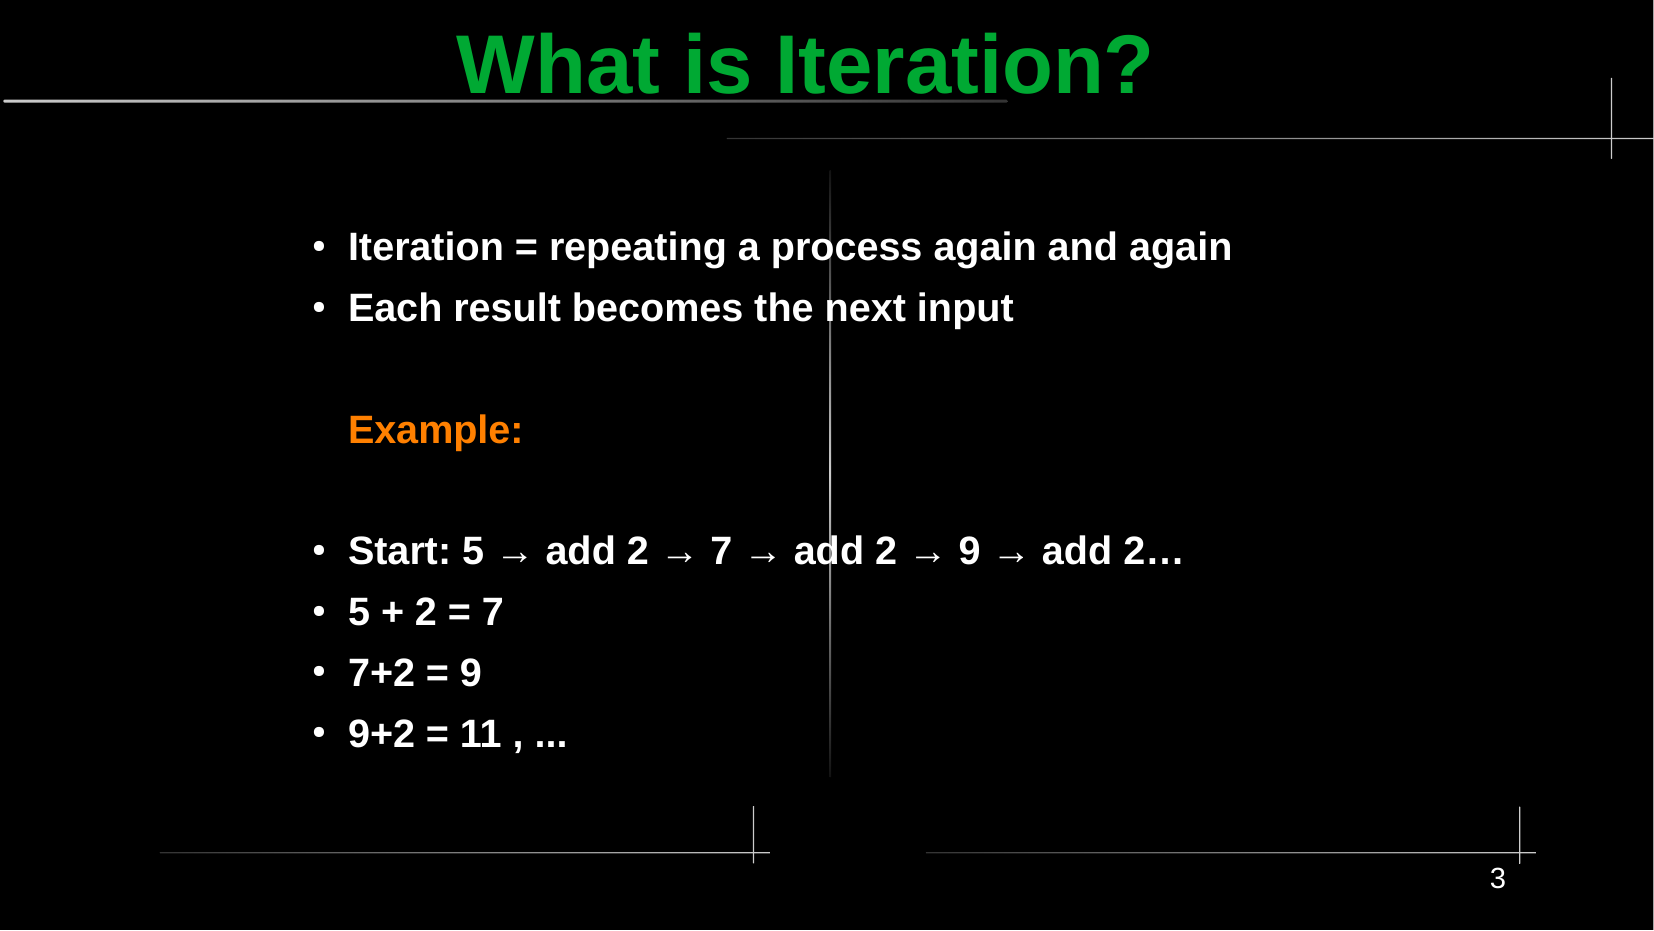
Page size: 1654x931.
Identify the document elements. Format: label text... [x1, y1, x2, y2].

list Iteration = repeating a process again and again Each result becomes the next input Example: Start: 5 → add 2 → 7 → add 2 → 9 → add 2… 5 + 2 = 7 7+2 = 9 9+2 = 11 , ... [300, 225, 1439, 765]
title What is Iteration? [23, 11, 1589, 119]
